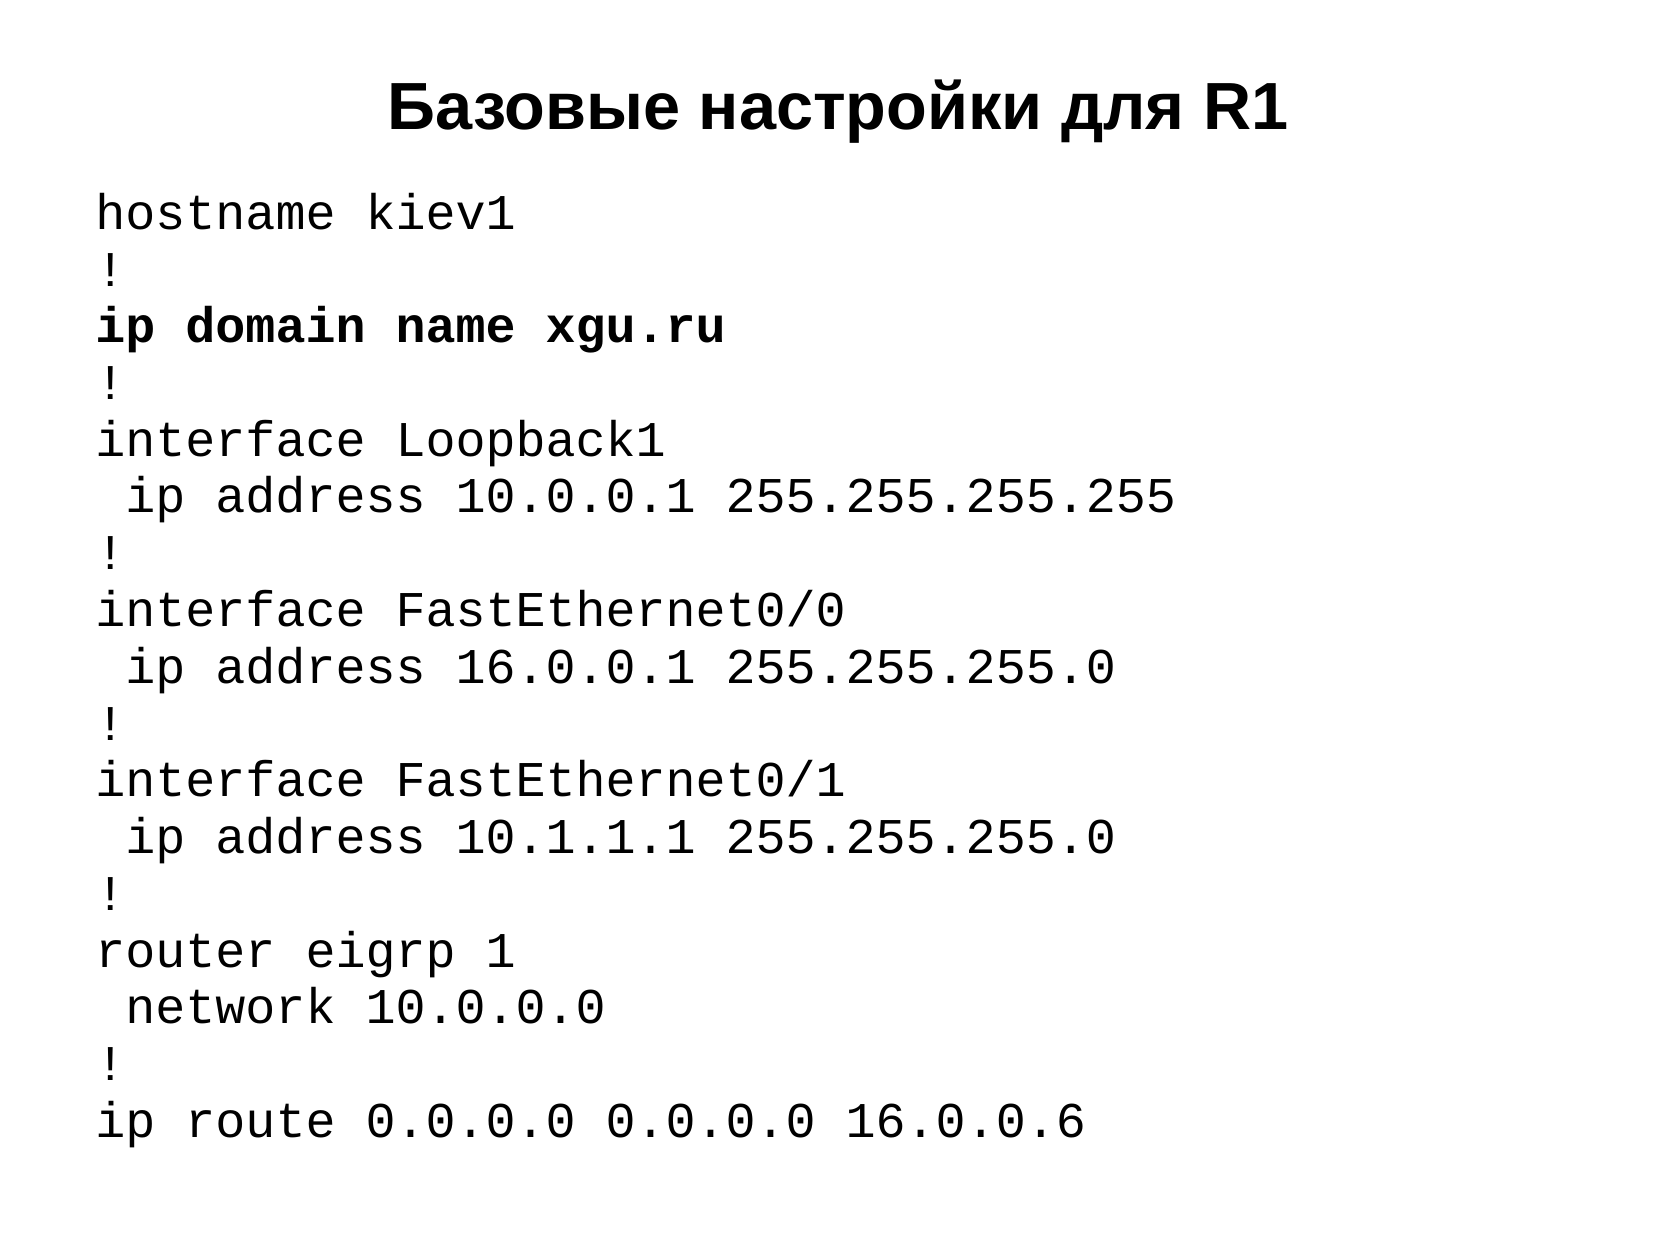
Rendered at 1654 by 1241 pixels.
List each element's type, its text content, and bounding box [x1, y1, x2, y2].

text_box Базовые настройки для R1 [64, 37, 1613, 151]
list hostname kiev1 ! ip domain name xgu.ru ! interface Loopback1 ip address 10.0.0.1 255.255.255.255 ! interface FastEthernet0/0 ip address 16.0.0.1 255.255.255.0 ! interface FastEthernet0/1 ip address 10.1.1.1 255.255.255.0 ! router eigrp 1 network 10.0.0.0 ! ip route 0.0.0.0 0.0.0.0 16.0.0.6 [95, 187, 1538, 1210]
